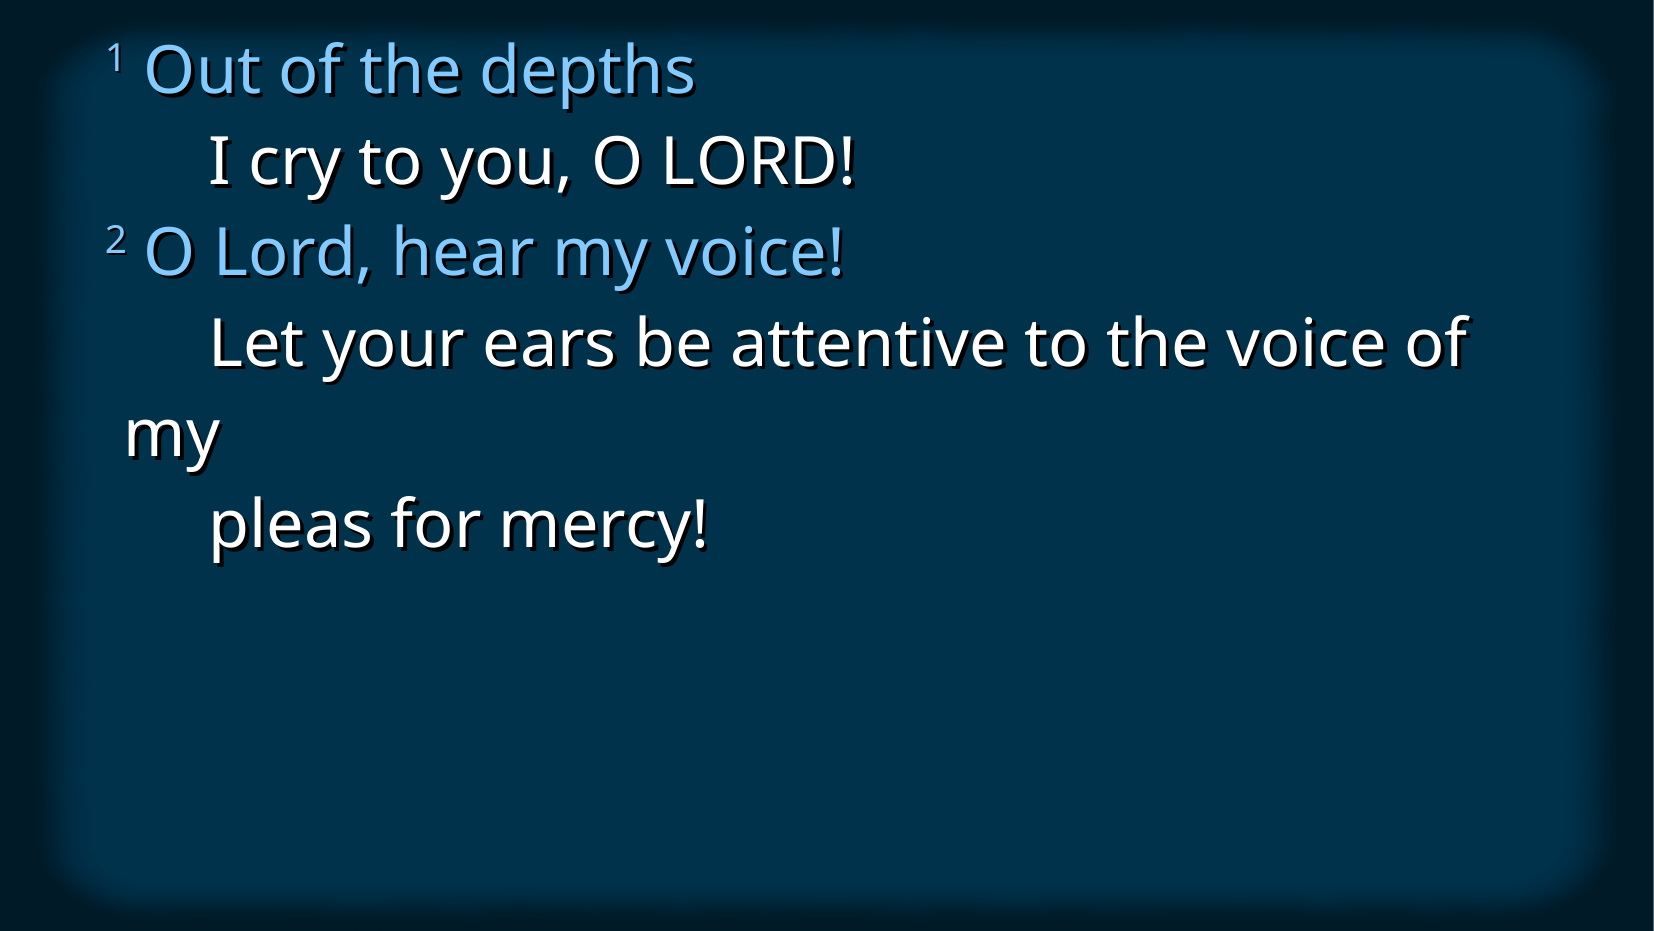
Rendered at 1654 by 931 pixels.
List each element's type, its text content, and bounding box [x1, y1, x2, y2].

picture [0, 0, 1654, 931]
text_box 1 Out of the depths I cry to you, O LORD! 2 O Lord, hear my voice! Let your ears be attentive to the voice of my pleas for mercy! [90, 15, 1576, 474]
